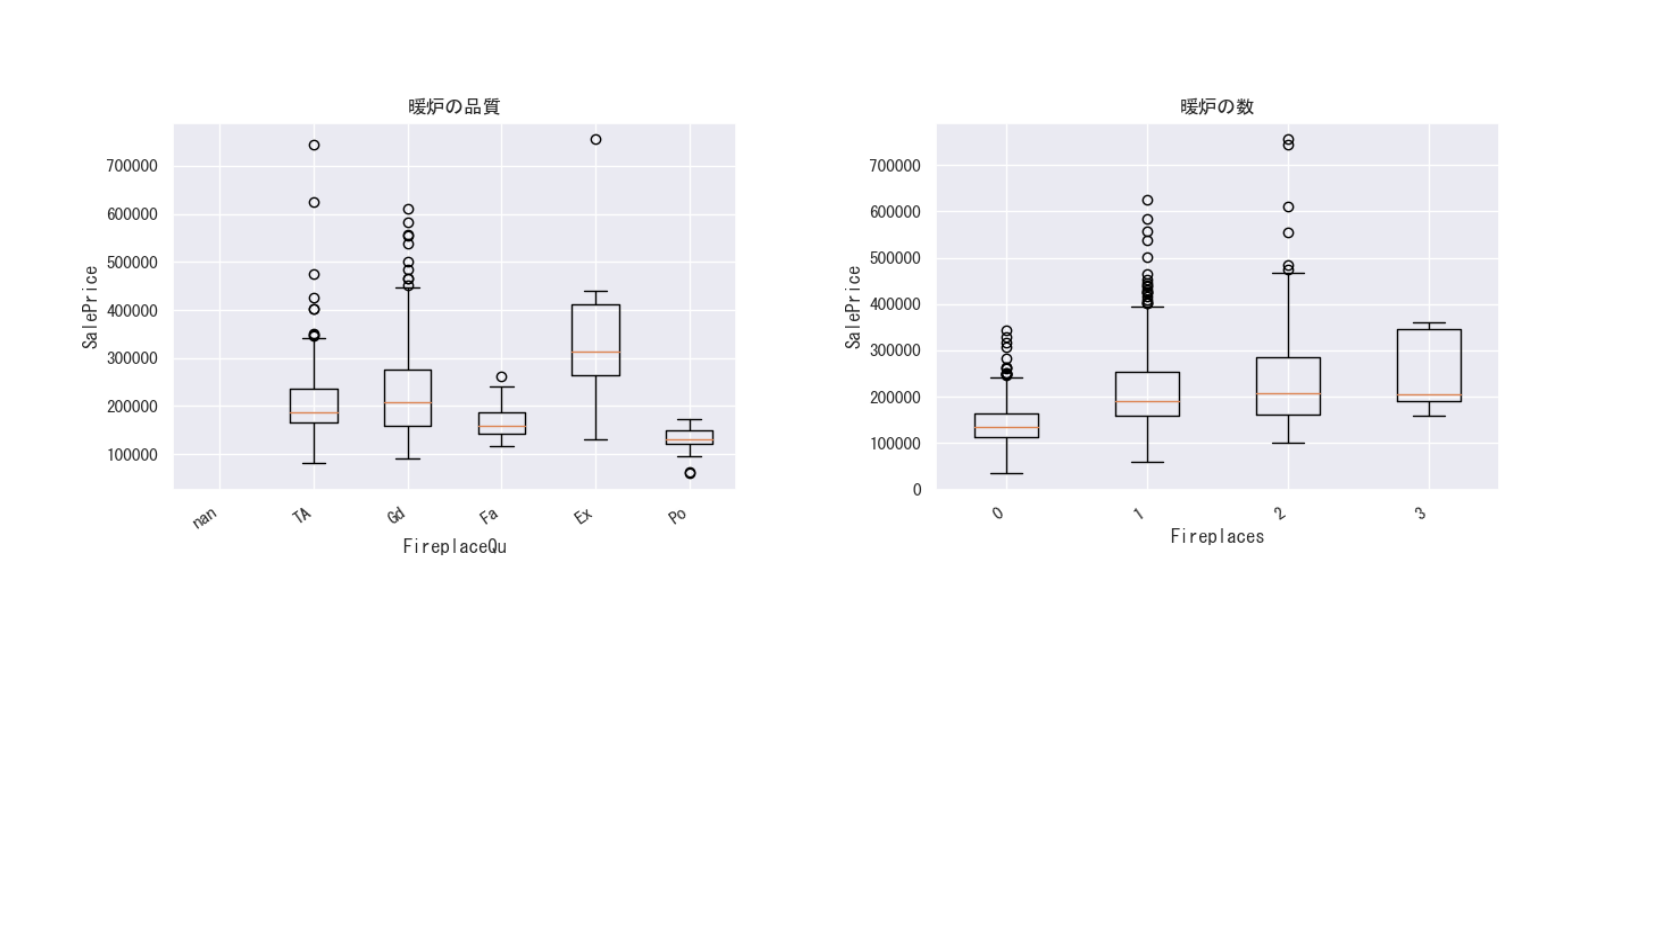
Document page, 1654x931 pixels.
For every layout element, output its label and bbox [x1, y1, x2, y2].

picture [845, 58, 1572, 598]
picture [82, 58, 809, 598]
